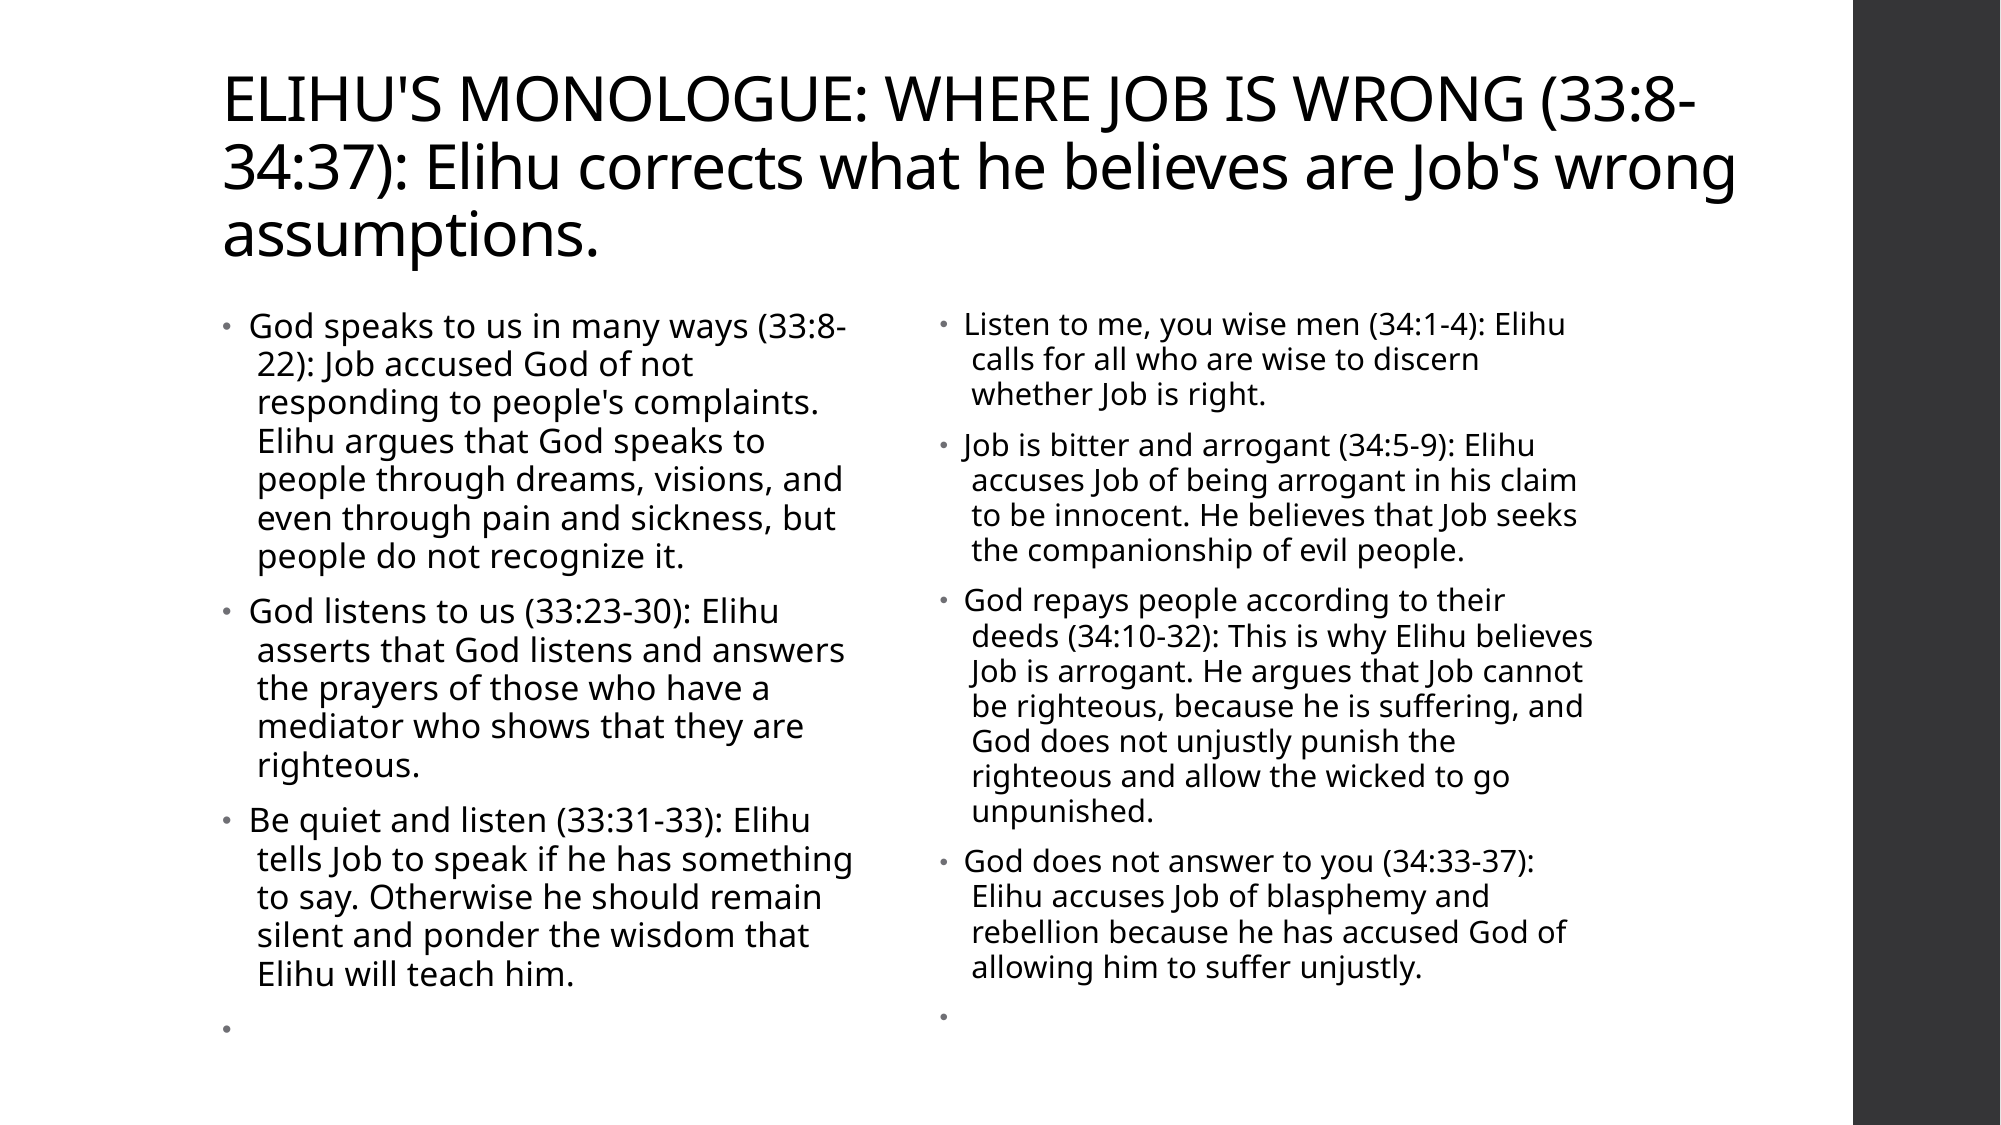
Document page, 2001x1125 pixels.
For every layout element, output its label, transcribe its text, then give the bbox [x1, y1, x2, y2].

list God speaks to us in many ways (33:8-22): Job accused God of not responding to people's complaints. Elihu argues that God speaks to people through dreams, visions, and even through pain and sickness, but people do not recognize it. God listens to us (33:23-30): Elihu asserts that God listens and answers the prayers of those who have a mediator who shows that they are righteous. Be quiet and listen (33:31-33): Elihu tells Job to speak if he has something to say. Otherwise he should remain silent and ponder the wisdom that Elihu will teach him. [207, 299, 900, 1014]
list Listen to me, you wise men (34:1-4): Elihu calls for all who are wise to discern whether Job is right. Job is bitter and arrogant (34:5-9): Elihu accuses Job of being arrogant in his claim to be innocent. He believes that Job seeks the companionship of evil people. God repays people according to their deeds (34:10-32): This is why Elihu believes Job is arrogant. He argues that Job cannot be righteous, because he is suffering, and God does not unjustly punish the righteous and allow the wicked to go unpunished. God does not answer to you (34:33-37): Elihu accuses Job of blasphemy and rebellion because he has accused God of allowing him to suffer unjustly. [924, 299, 1617, 1014]
title ELIHU'S MONOLOGUE: WHERE JOB IS WRONG (33:8-34:37): Elihu corrects what he believes are Job's wrong assumptions. [206, 60, 1797, 278]
